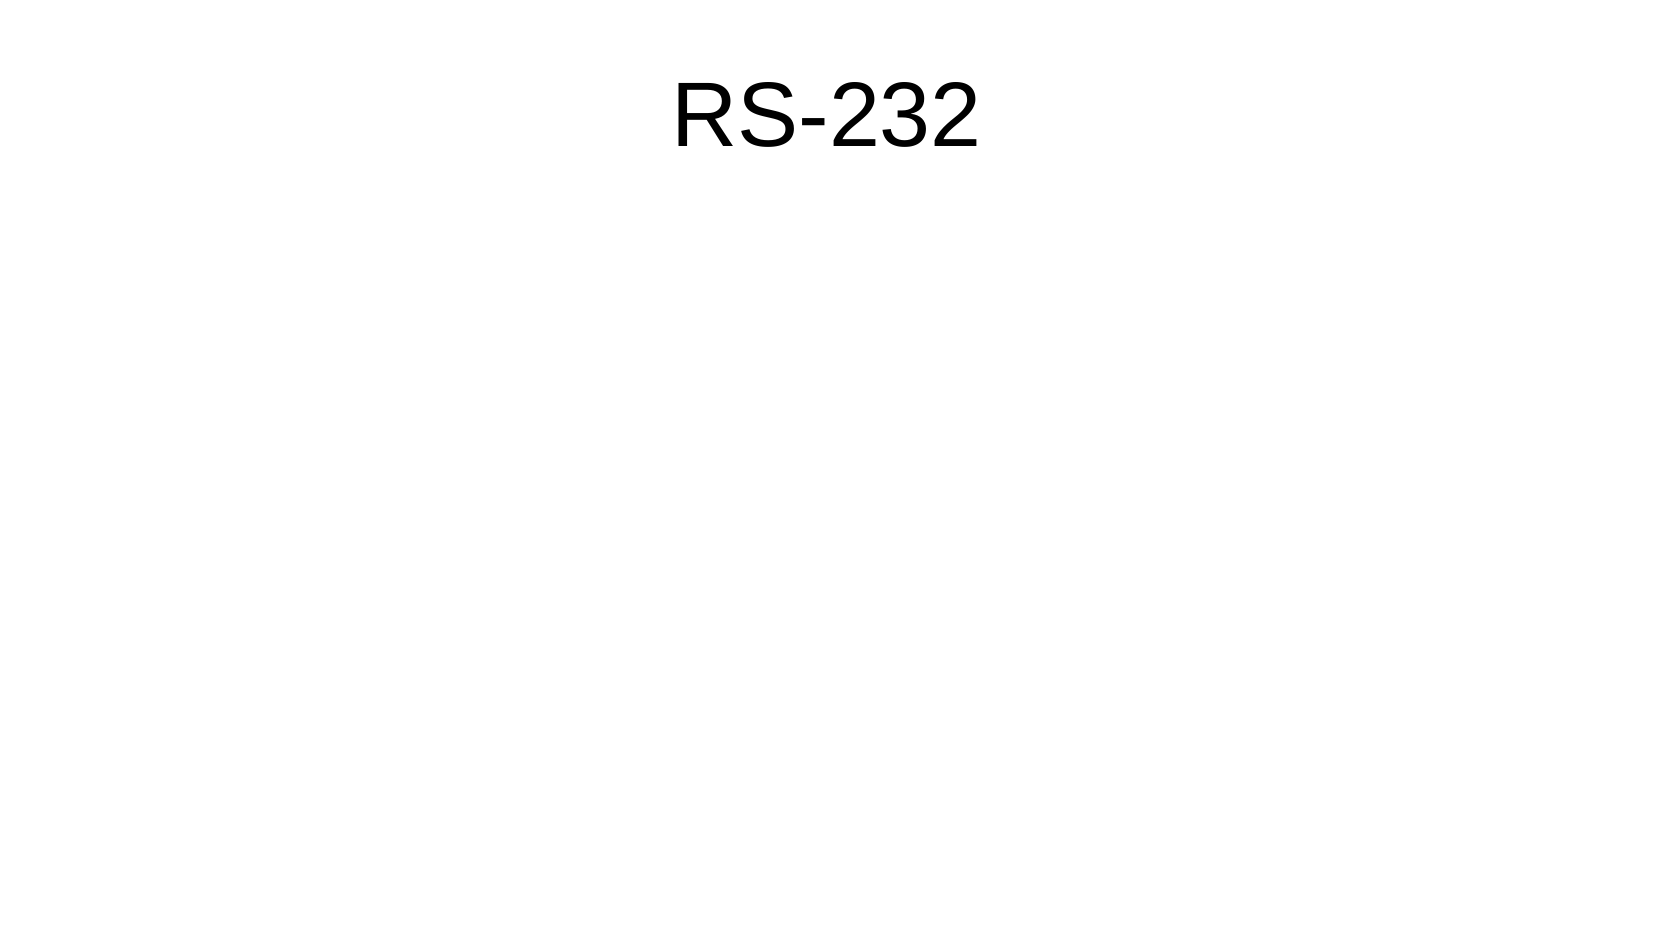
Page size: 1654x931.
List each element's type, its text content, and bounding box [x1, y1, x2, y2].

title RS-232 [82, 37, 1571, 193]
